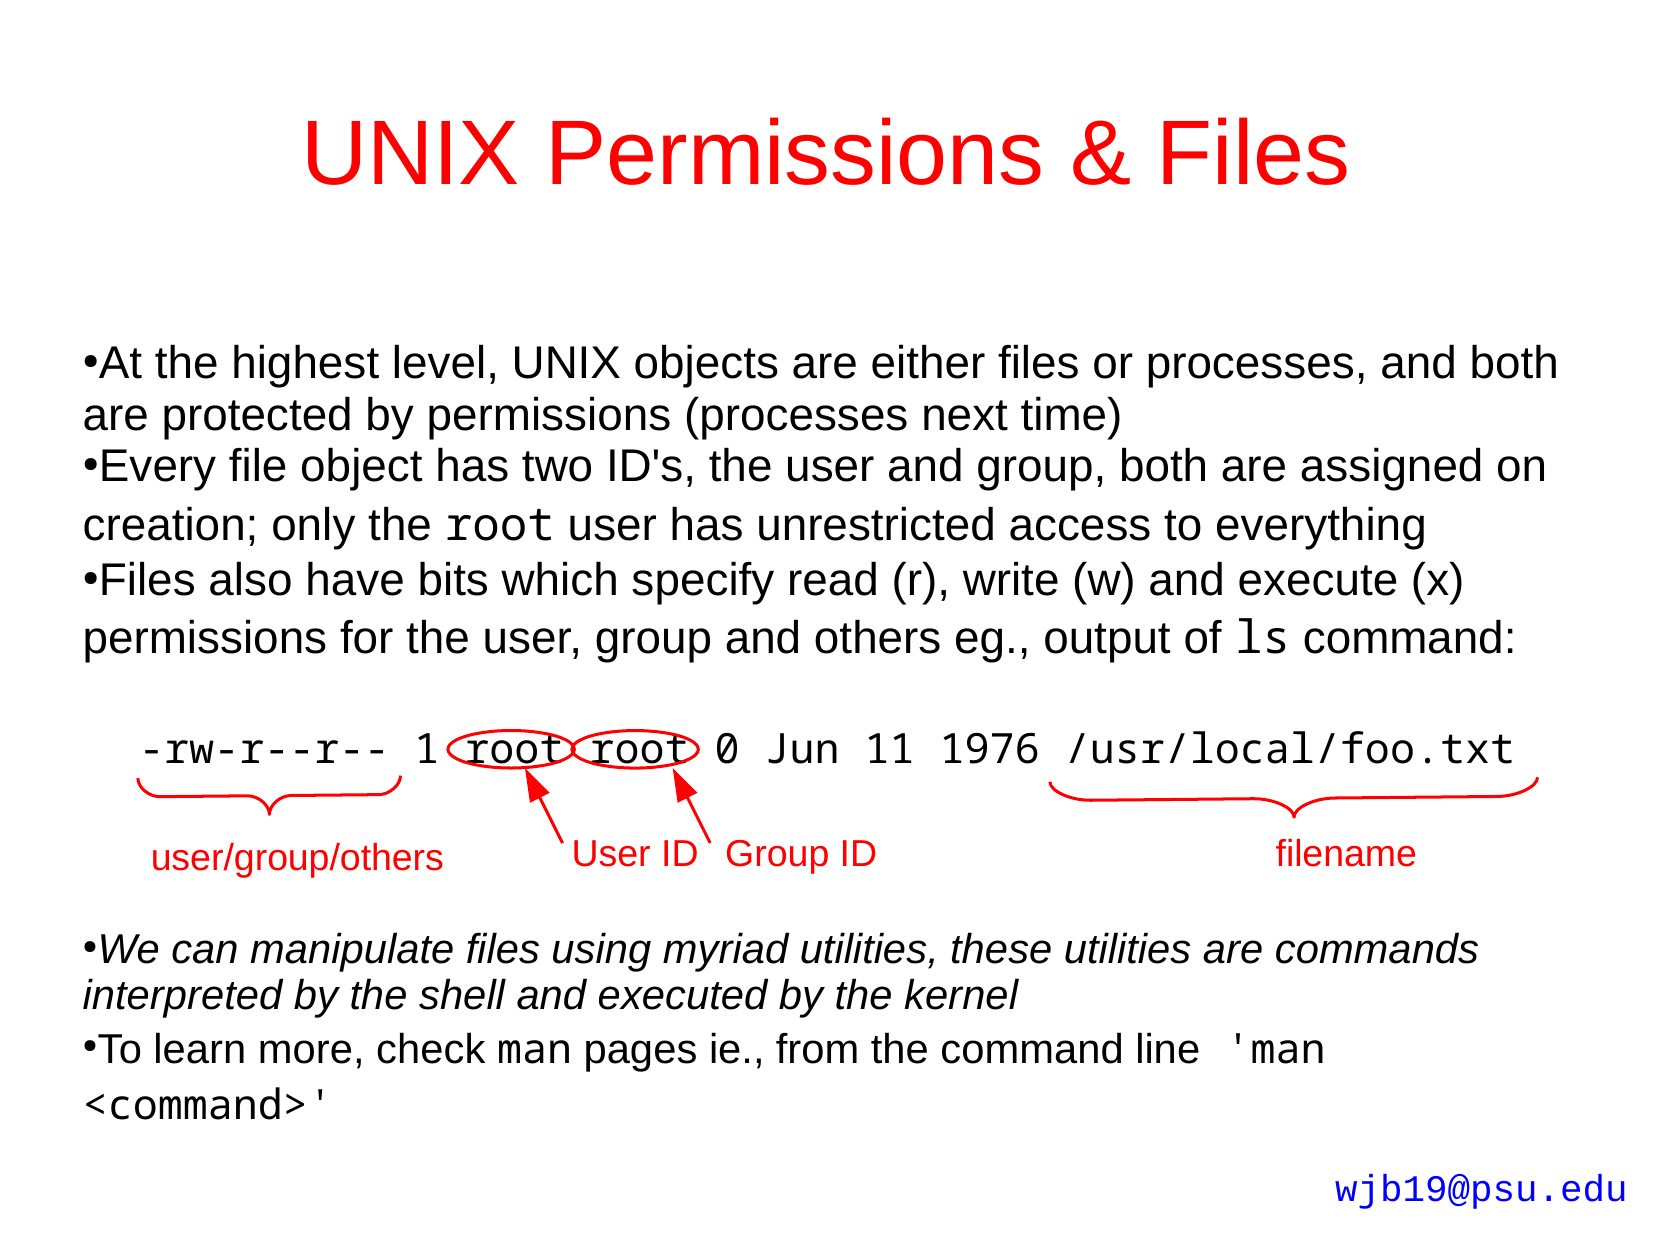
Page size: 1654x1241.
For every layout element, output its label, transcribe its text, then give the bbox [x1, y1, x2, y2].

text_box User ID [556, 825, 710, 883]
text_box filename [1260, 825, 1432, 883]
text_box user/group/others [136, 829, 460, 887]
text_box wjb19@psu.edu [1320, 1162, 1643, 1220]
title UNIX Permissions & Files [82, 49, 1571, 257]
subtitle At the highest level, UNIX objects are either files or processes, and both are protected by permissions (processes next time) Every file object has two ID's, the user and group, both are assigned on creation; only the root user has unrestricted access to everything Files also have bits which specify read (r), write (w) and execute (x) permissions for the user, group and others eg., output of ls command: -rw-r--r-- 1 root root 0 Jun 11 1976 /usr/local/foo.txt We can manipulate files using myriad utilities, these utilities are commands interpreted by the shell and executed by the kernel To learn more, check man pages ie., from the command line 'man <command>' [82, 325, 1571, 1145]
text_box Group ID [710, 825, 893, 883]
